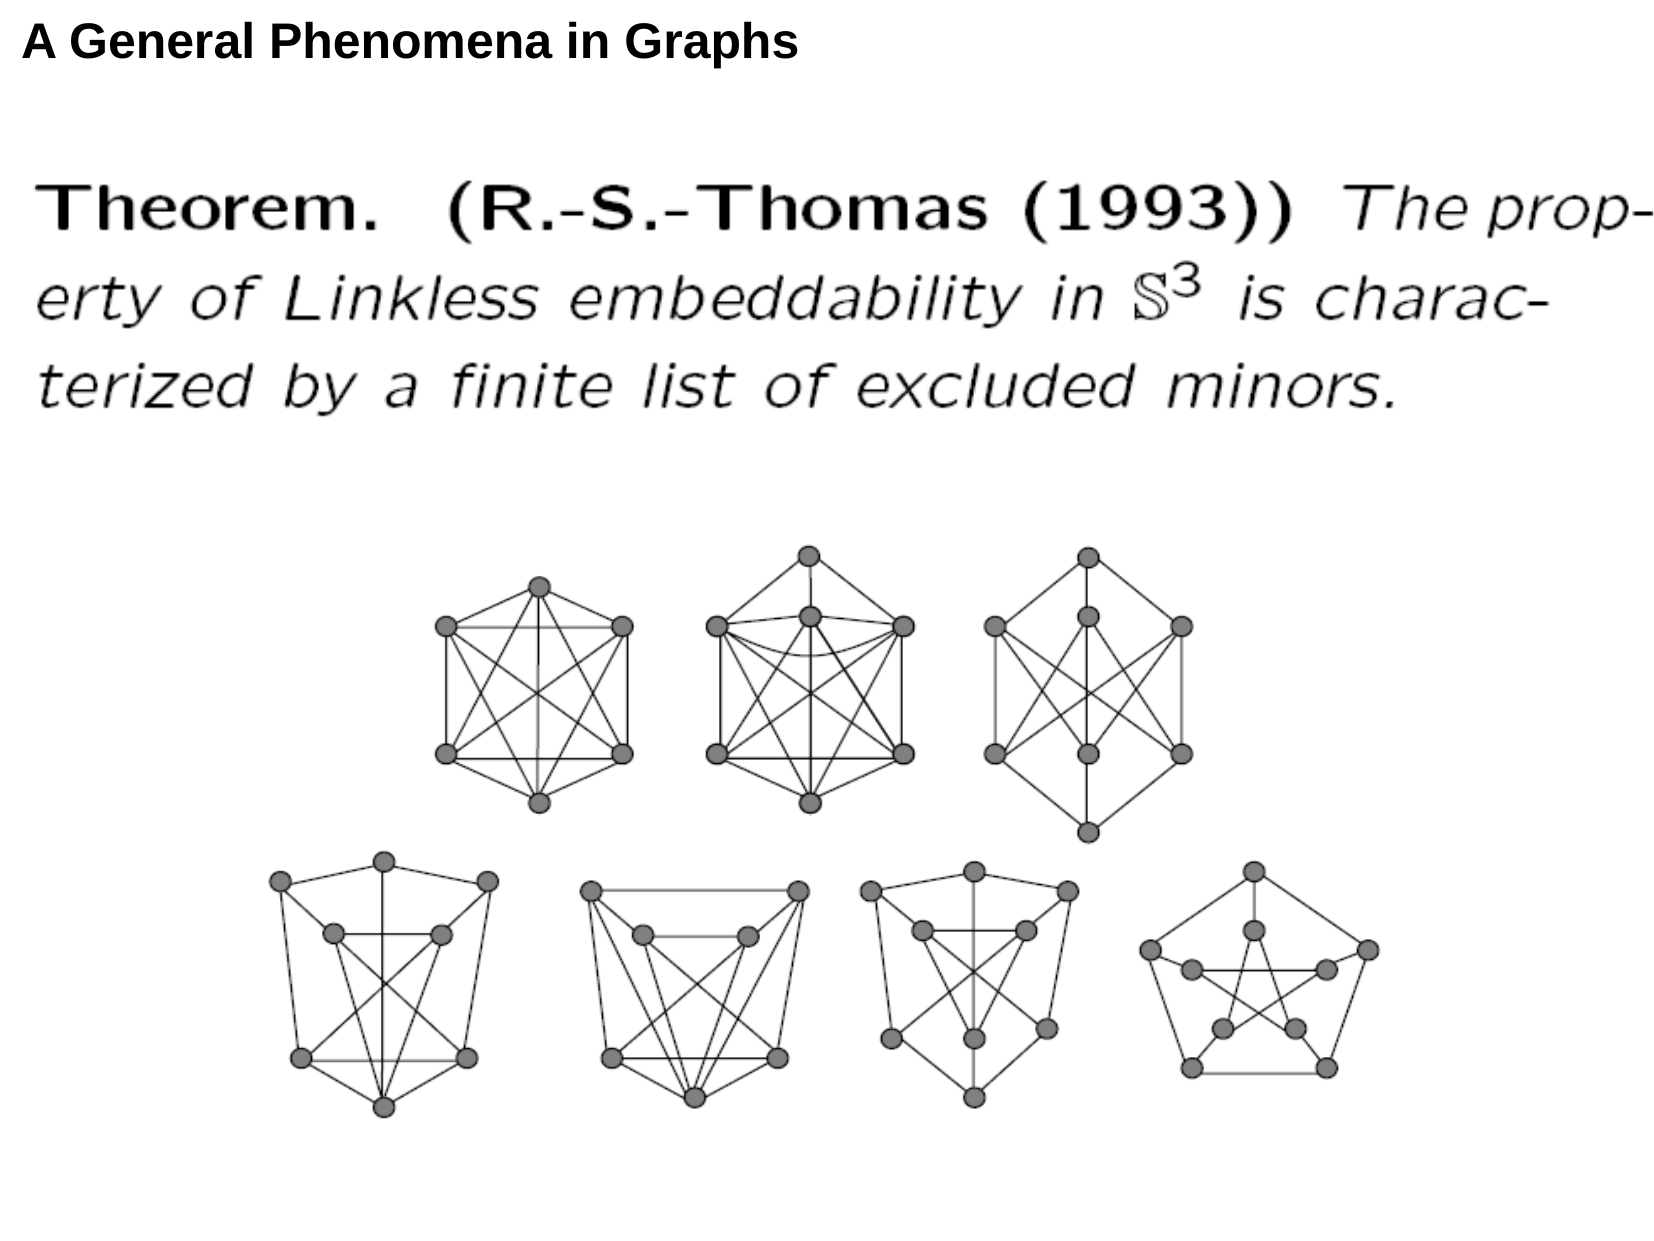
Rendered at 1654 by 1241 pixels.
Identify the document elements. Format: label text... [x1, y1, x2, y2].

picture [200, 524, 1426, 1139]
picture [5, 165, 1654, 441]
text_box A General Phenomena in Graphs [6, 6, 1654, 79]
